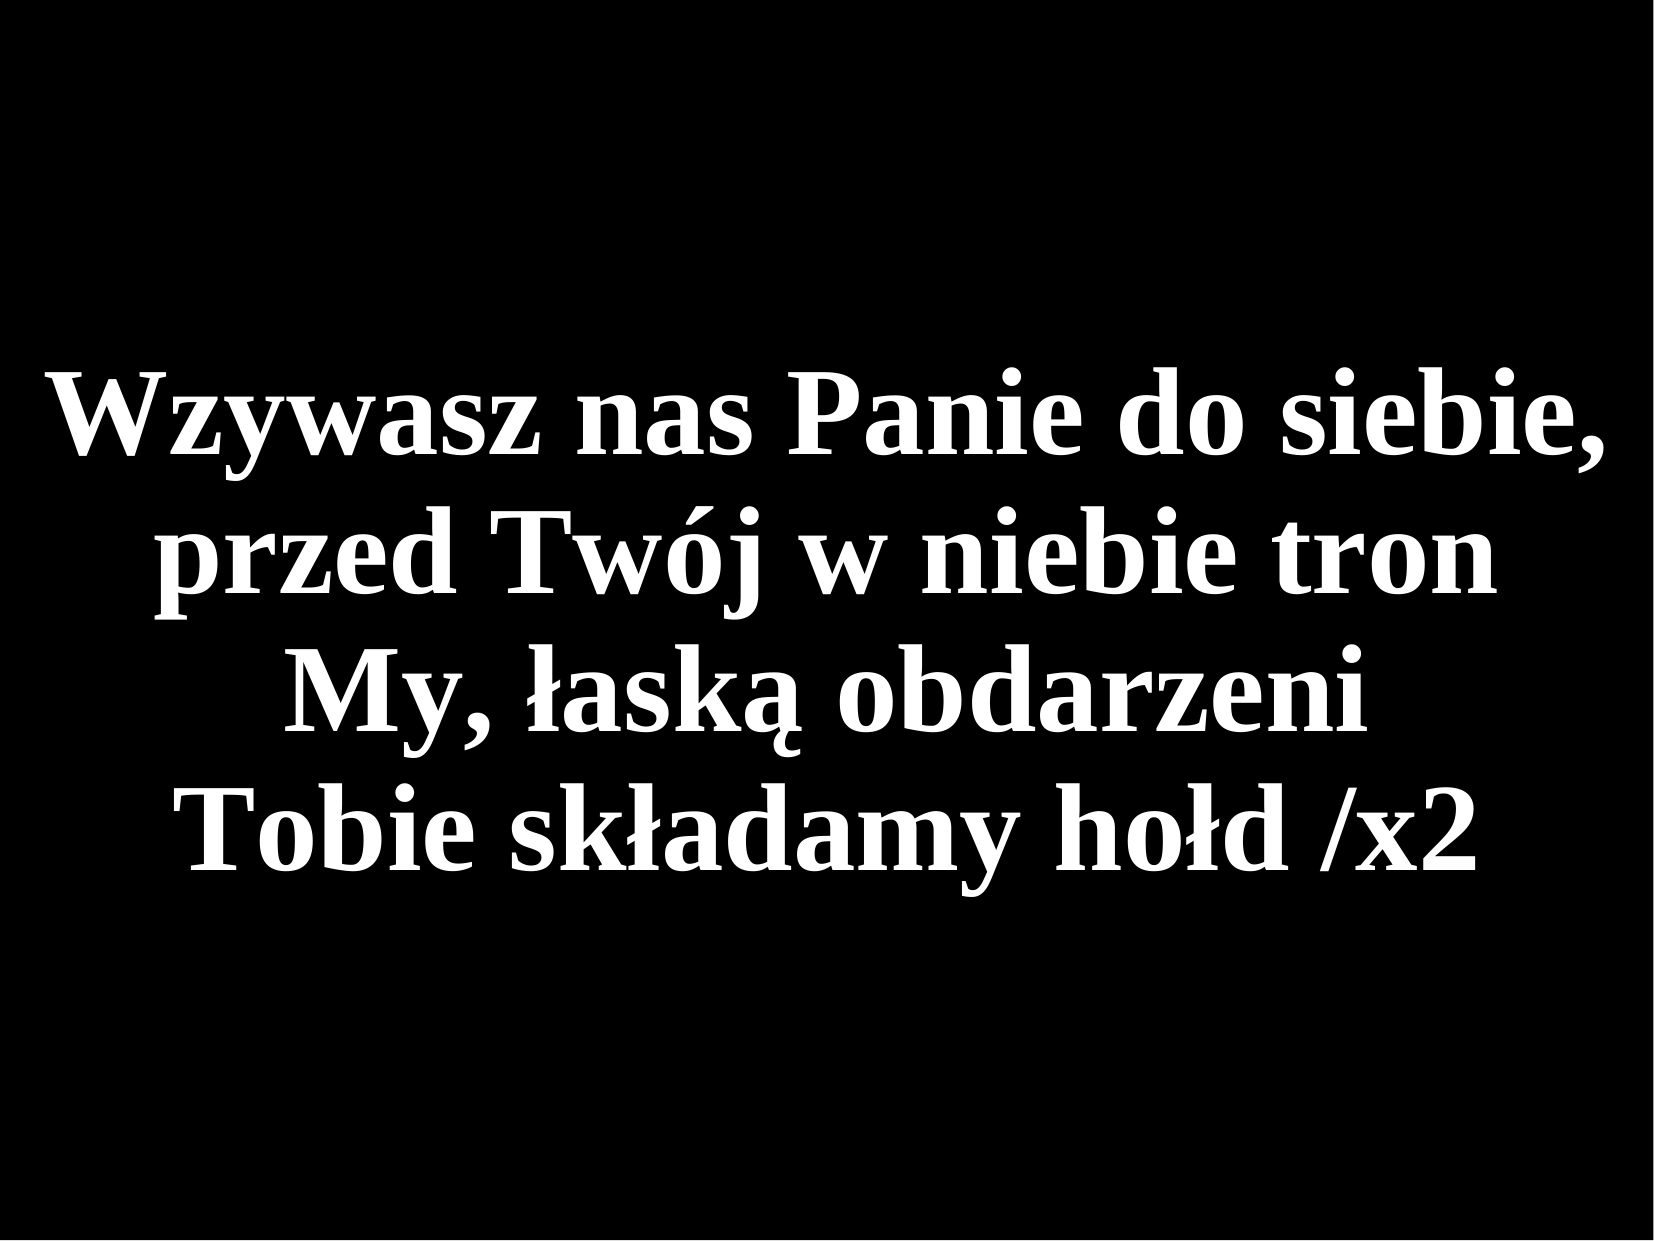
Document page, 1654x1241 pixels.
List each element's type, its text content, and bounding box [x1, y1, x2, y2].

title Wzywasz nas Panie do siebie, przed Twój w niebie tron My, łaską obdarzeni Tobie składamy hołd /x2 [0, 0, 1654, 1241]
